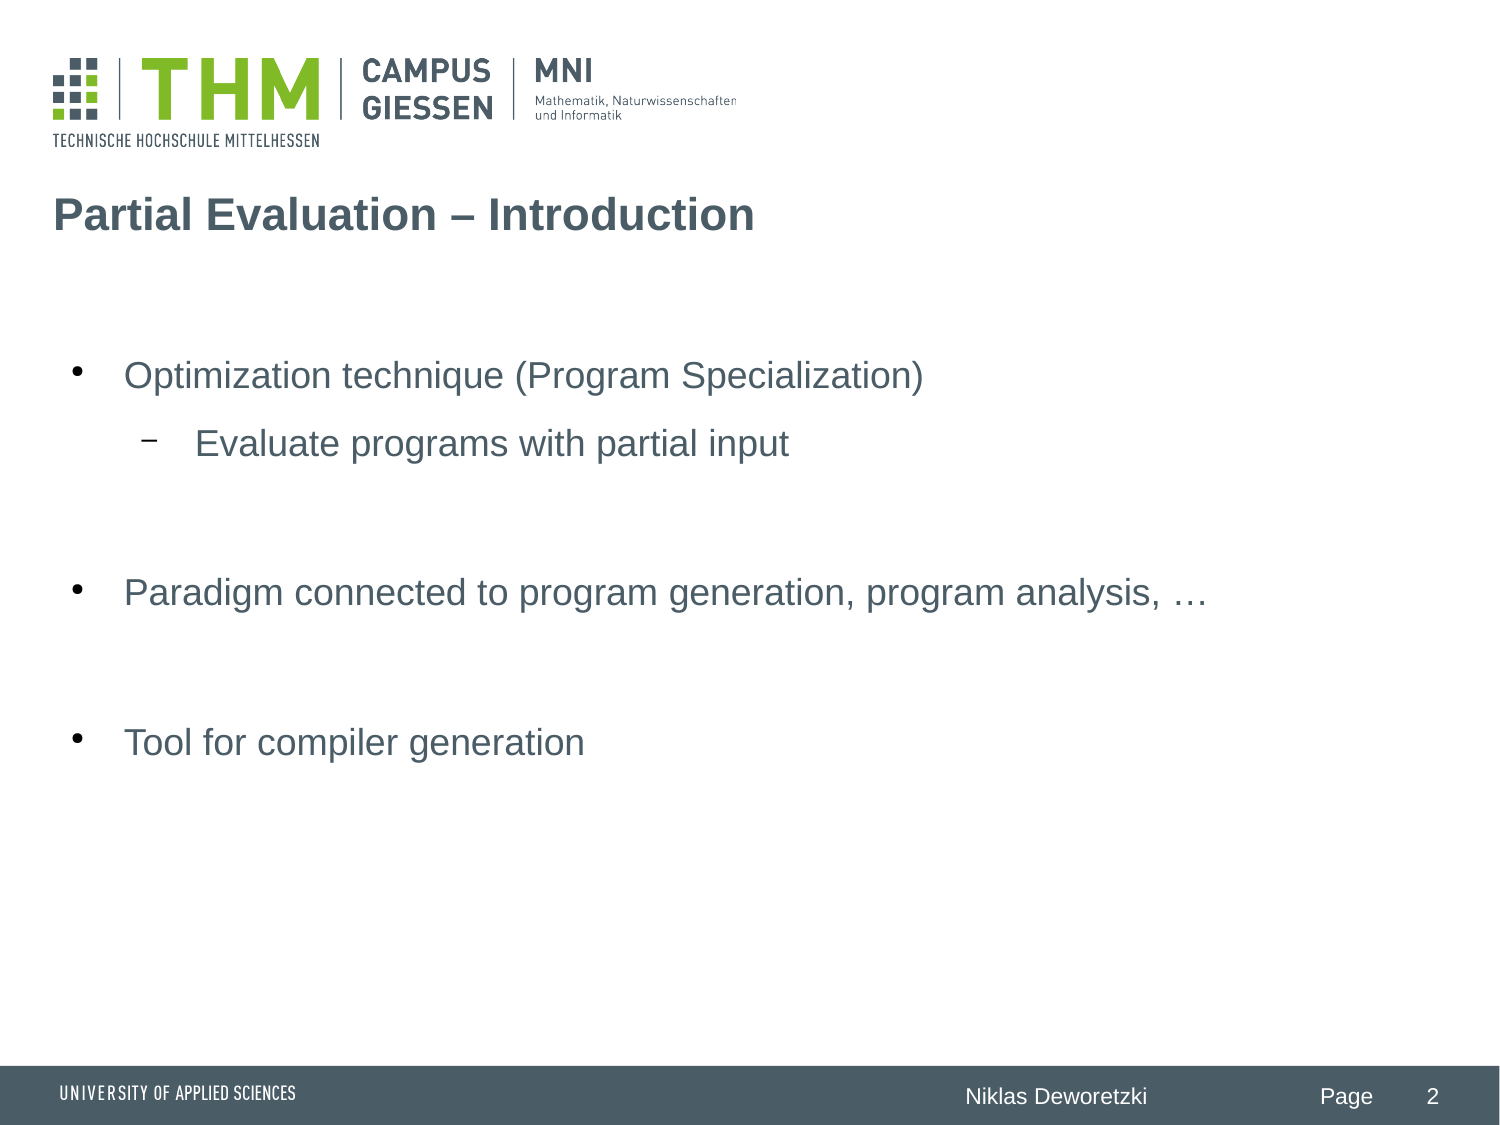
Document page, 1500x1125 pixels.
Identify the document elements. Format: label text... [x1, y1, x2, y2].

title Partial Evaluation – Introduction [53, 177, 1435, 268]
slide_number <number> [1376, 1073, 1455, 1118]
picture [59, 1082, 296, 1104]
picture [53, 58, 736, 147]
list Optimization technique (Program Specialization) Evaluate programs with partial input Paradigm connected to program generation, program analysis, … Tool for compiler generation [53, 268, 1436, 1027]
